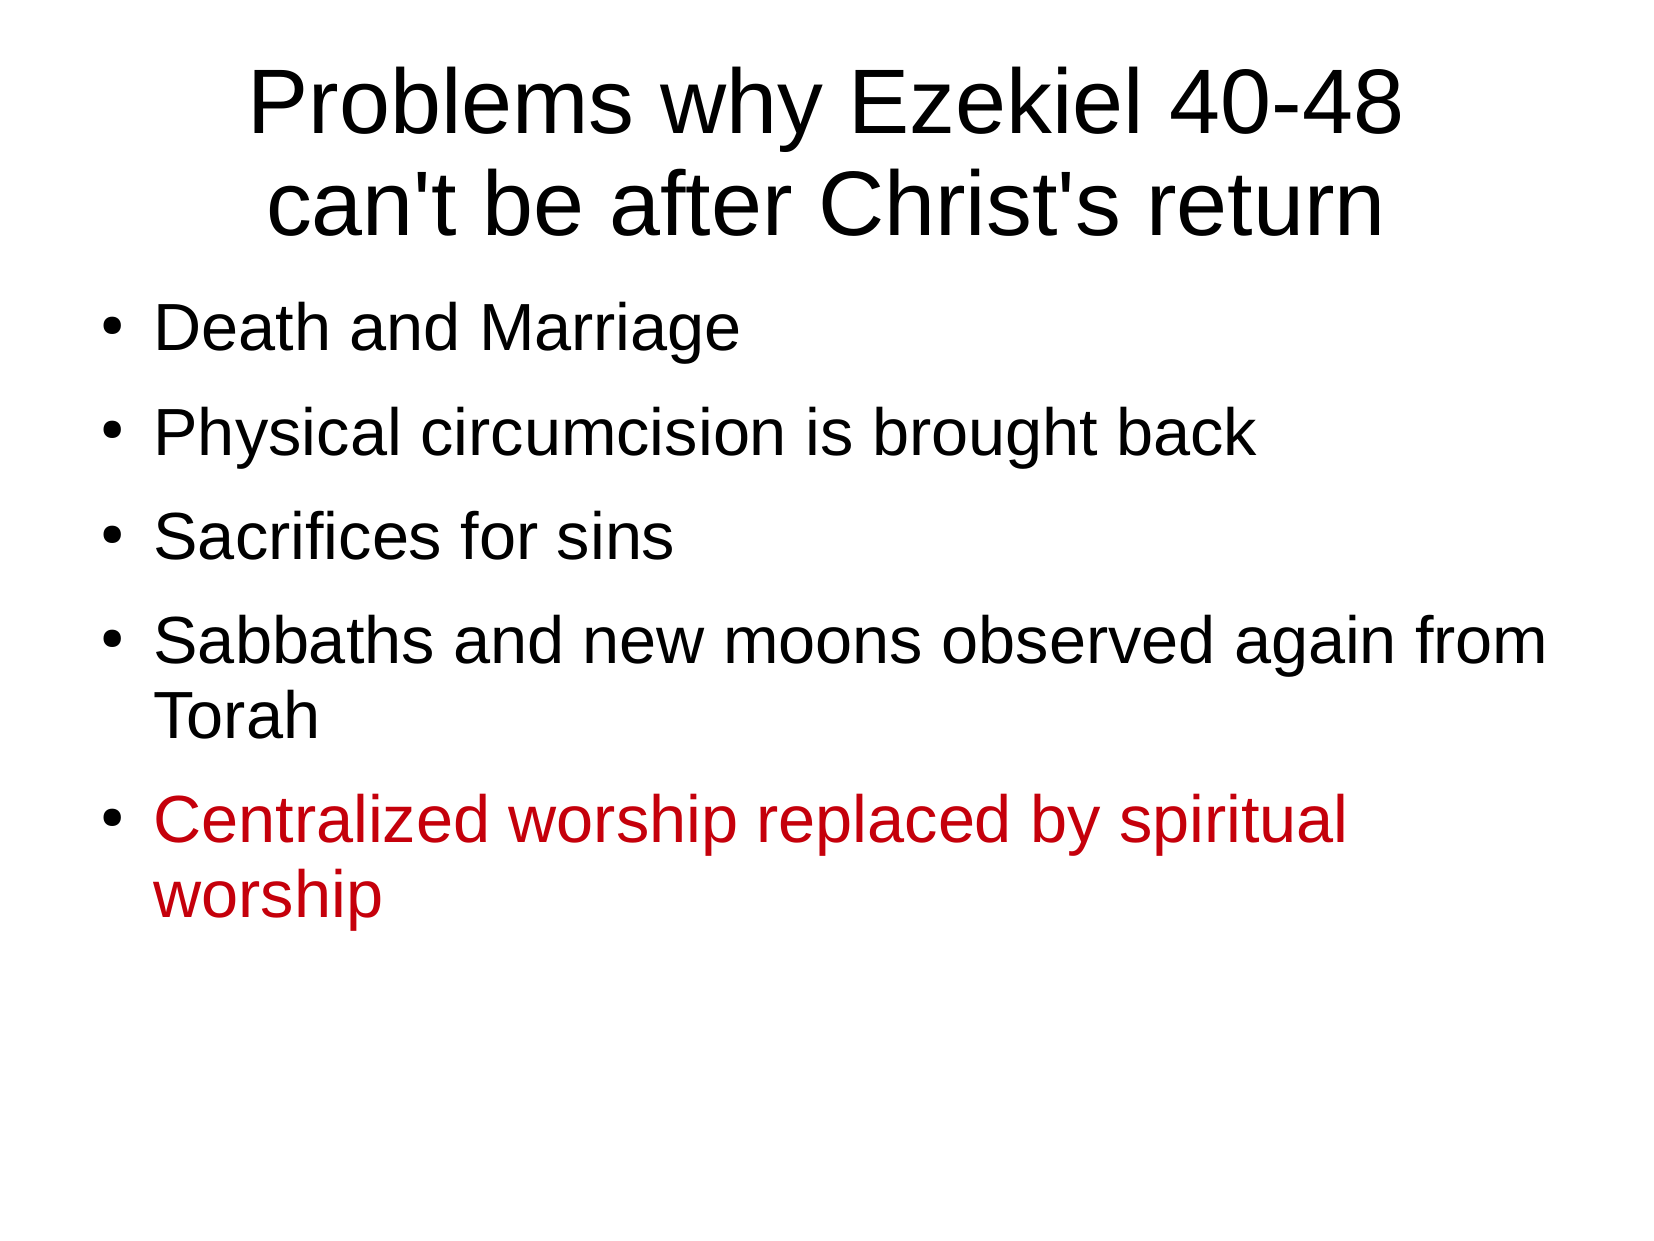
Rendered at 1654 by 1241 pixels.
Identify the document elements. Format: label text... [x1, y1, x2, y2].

title Problems why Ezekiel 40-48 can't be after Christ's return [82, 49, 1571, 257]
list Death and Marriage Physical circumcision is brought back Sacrifices for sins Sabbaths and new moons observed again from Torah Centralized worship replaced by spiritual worship [82, 290, 1571, 1109]
